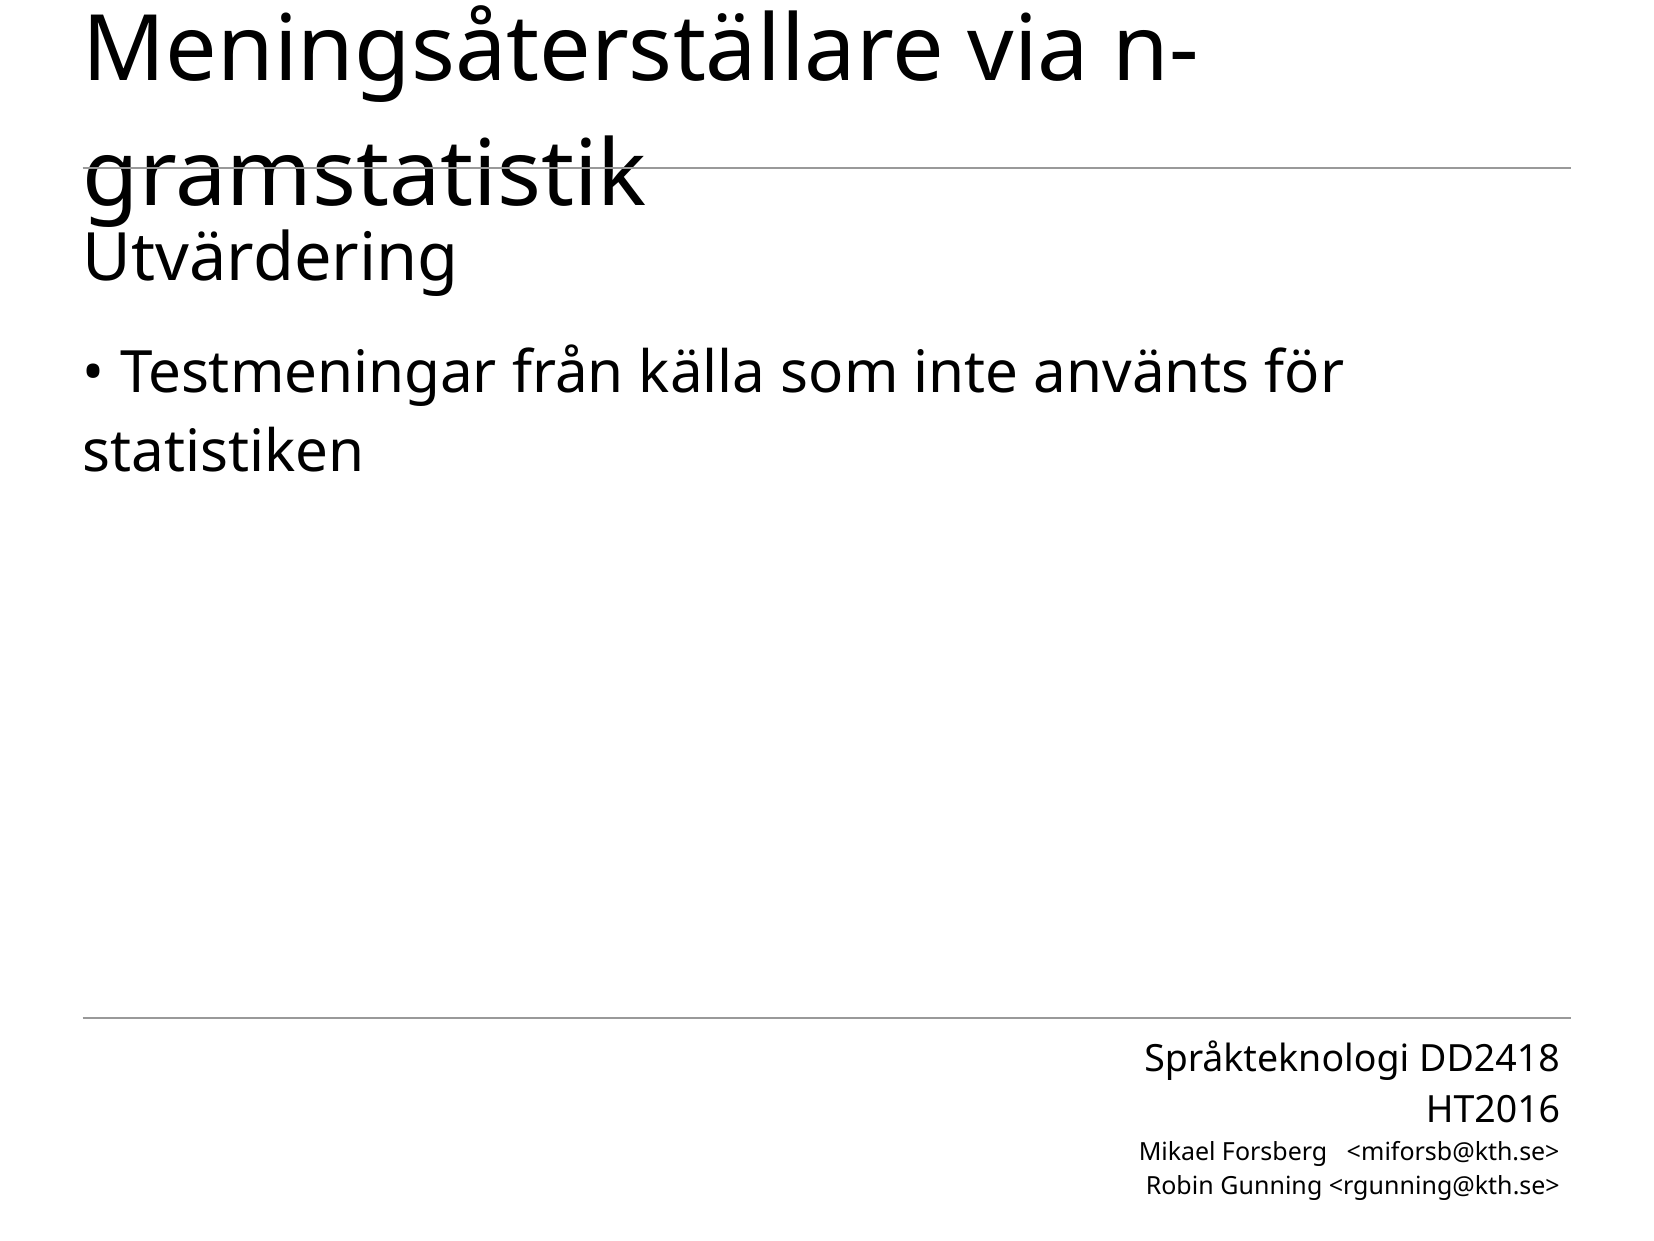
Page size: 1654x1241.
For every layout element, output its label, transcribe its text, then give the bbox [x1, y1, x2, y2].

title Meningsåterställare via n-gramstatistik [82, 46, 1571, 167]
text_box Språkteknologi DD2418 HT2016 Mikael Forsberg <miforsb@kth.se> Robin Gunning <rgunning@kth.se> [1020, 1024, 1576, 1156]
title Utvärdering [82, 194, 1571, 316]
subtitle • Testmeningar från källa som inte använts för statistiken [82, 330, 1571, 1010]
